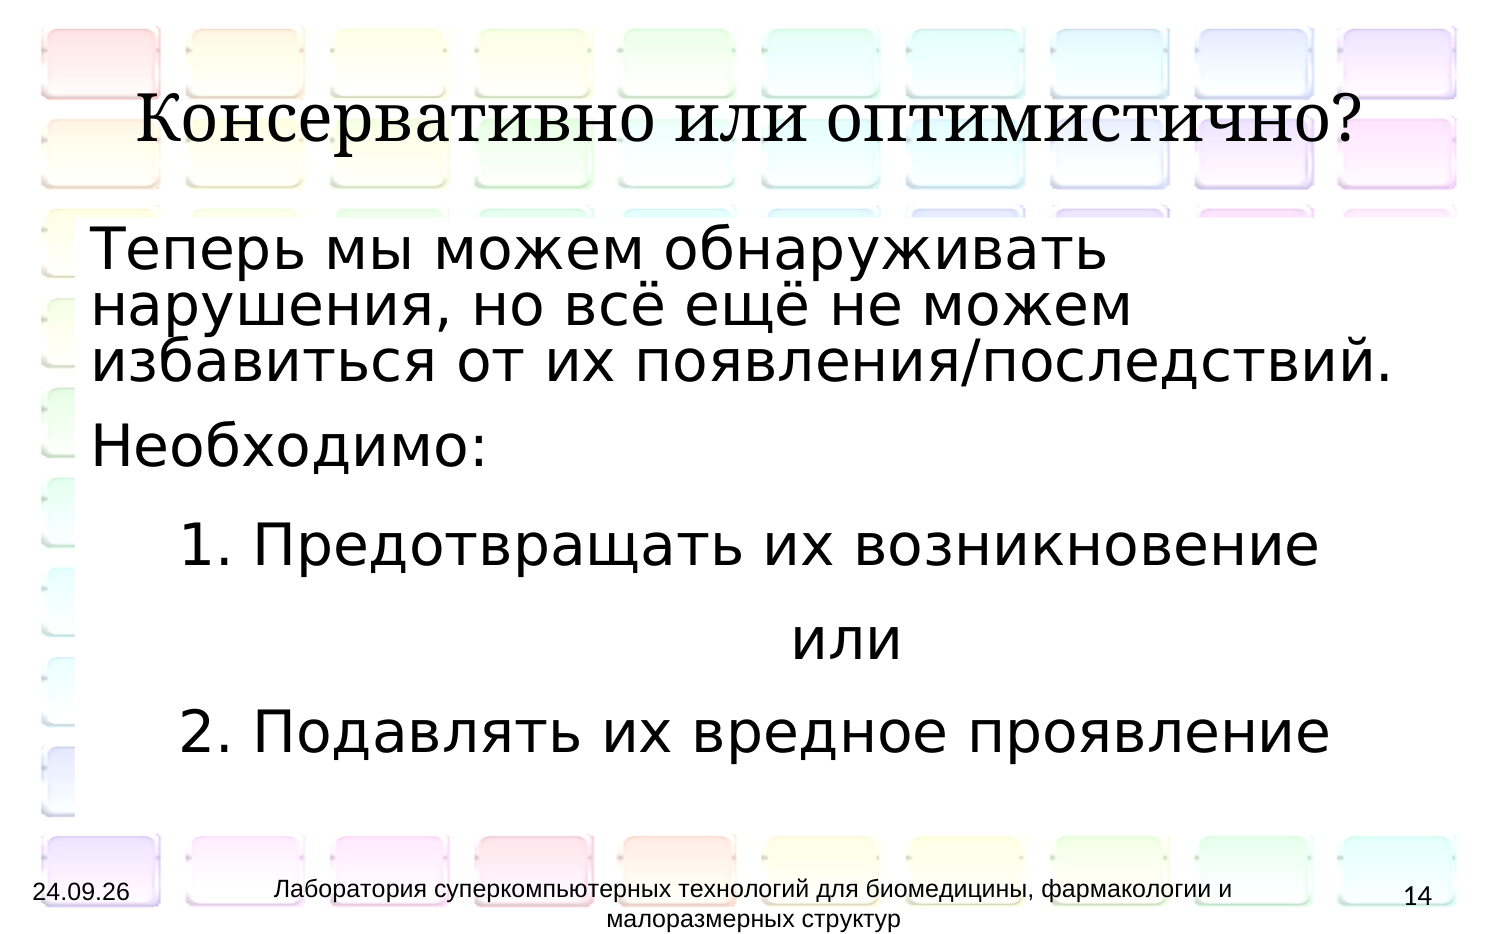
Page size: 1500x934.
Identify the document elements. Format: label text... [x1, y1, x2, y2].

title Консервативно или оптимистично? [75, 37, 1426, 193]
text_box Лаборатория суперкомпьютерных технологий для биомедицины, фармакологии и малоразмерных структур [171, 864, 1338, 915]
text_box <номер> [1387, 868, 1473, 918]
list Теперь мы можем обнаруживать нарушения, но всё ещё не можем избавиться от их появления/последствий. Необходимо: Предотвращать их возникновение или Подавлять их вредное проявление [74, 217, 1476, 834]
picture [0, 0, 1500, 934]
text_box 14.04.14 [17, 868, 184, 918]
